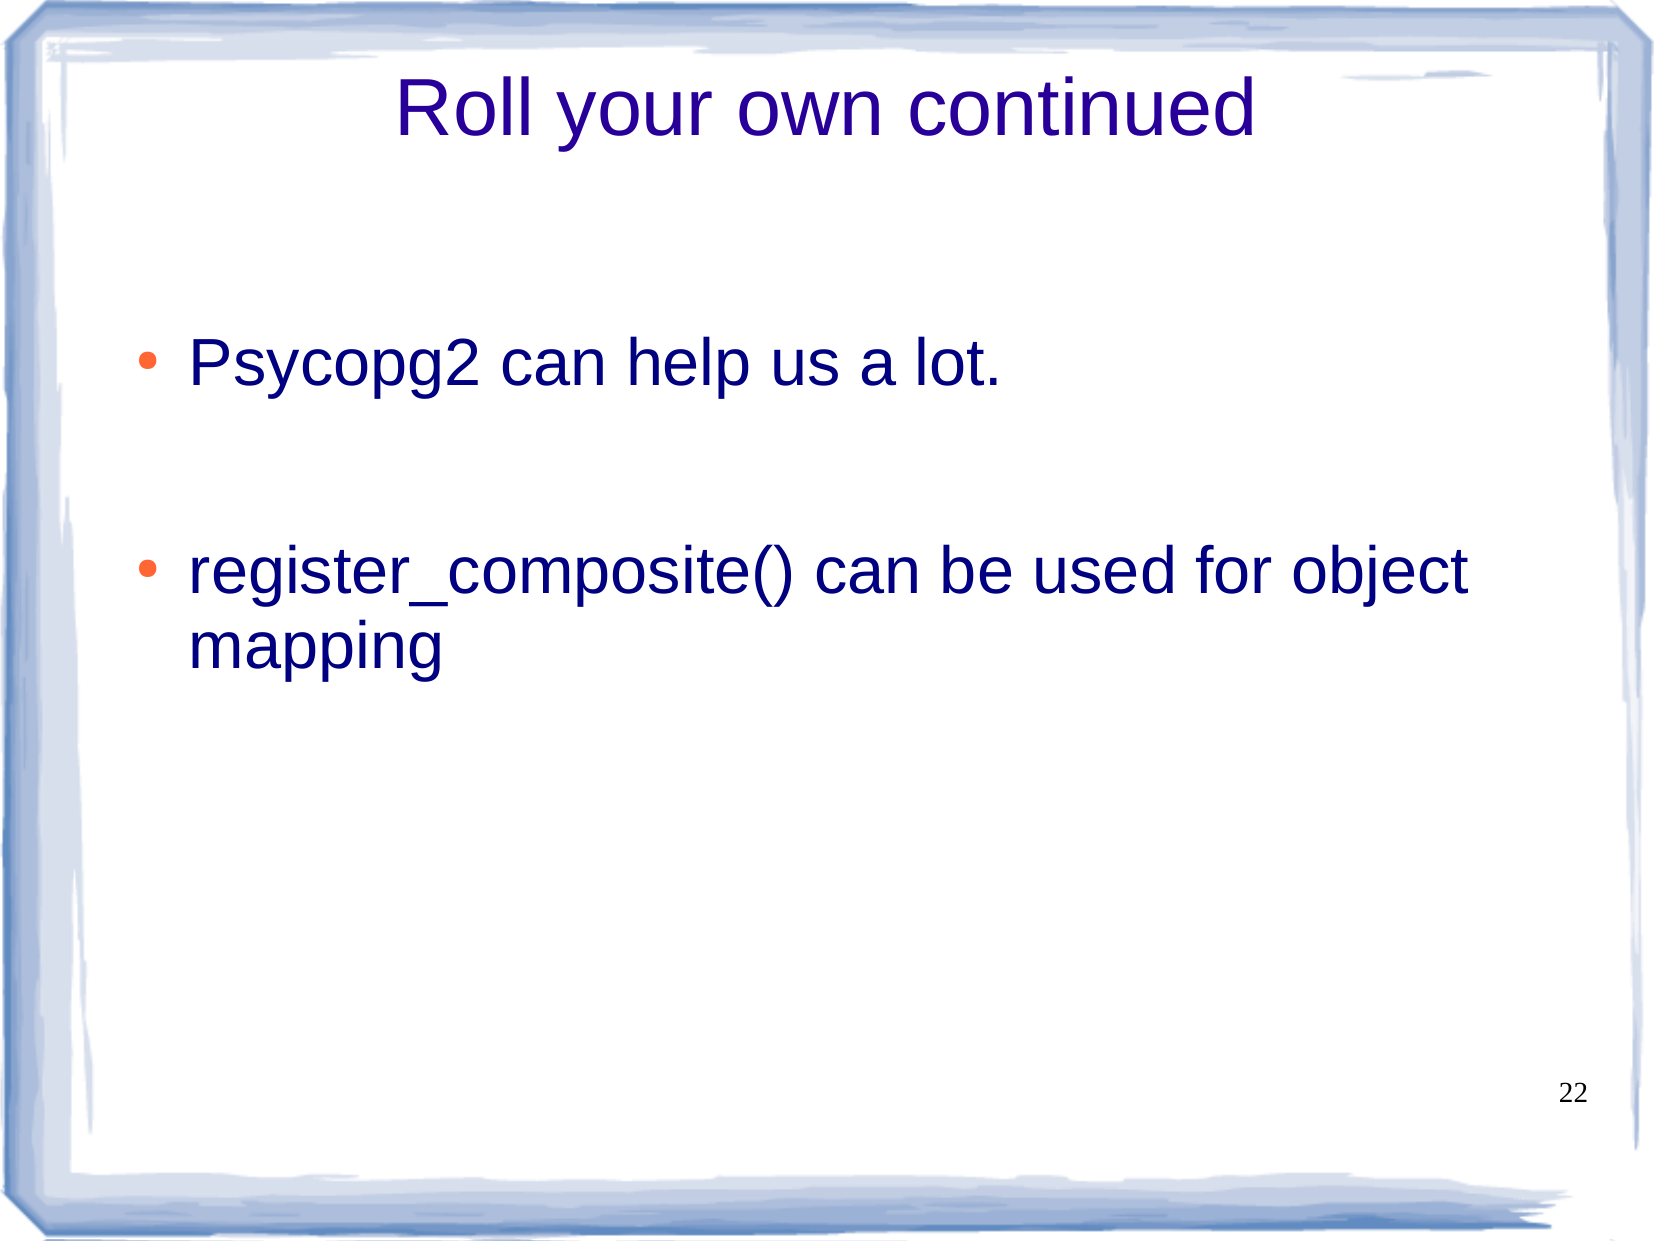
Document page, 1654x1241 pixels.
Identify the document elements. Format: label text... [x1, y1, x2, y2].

picture [0, 0, 1654, 1241]
title Roll your own continued [82, 49, 1571, 257]
list Psycopg2 can help us a lot. register_composite() can be used for object mapping [118, 324, 1571, 1045]
